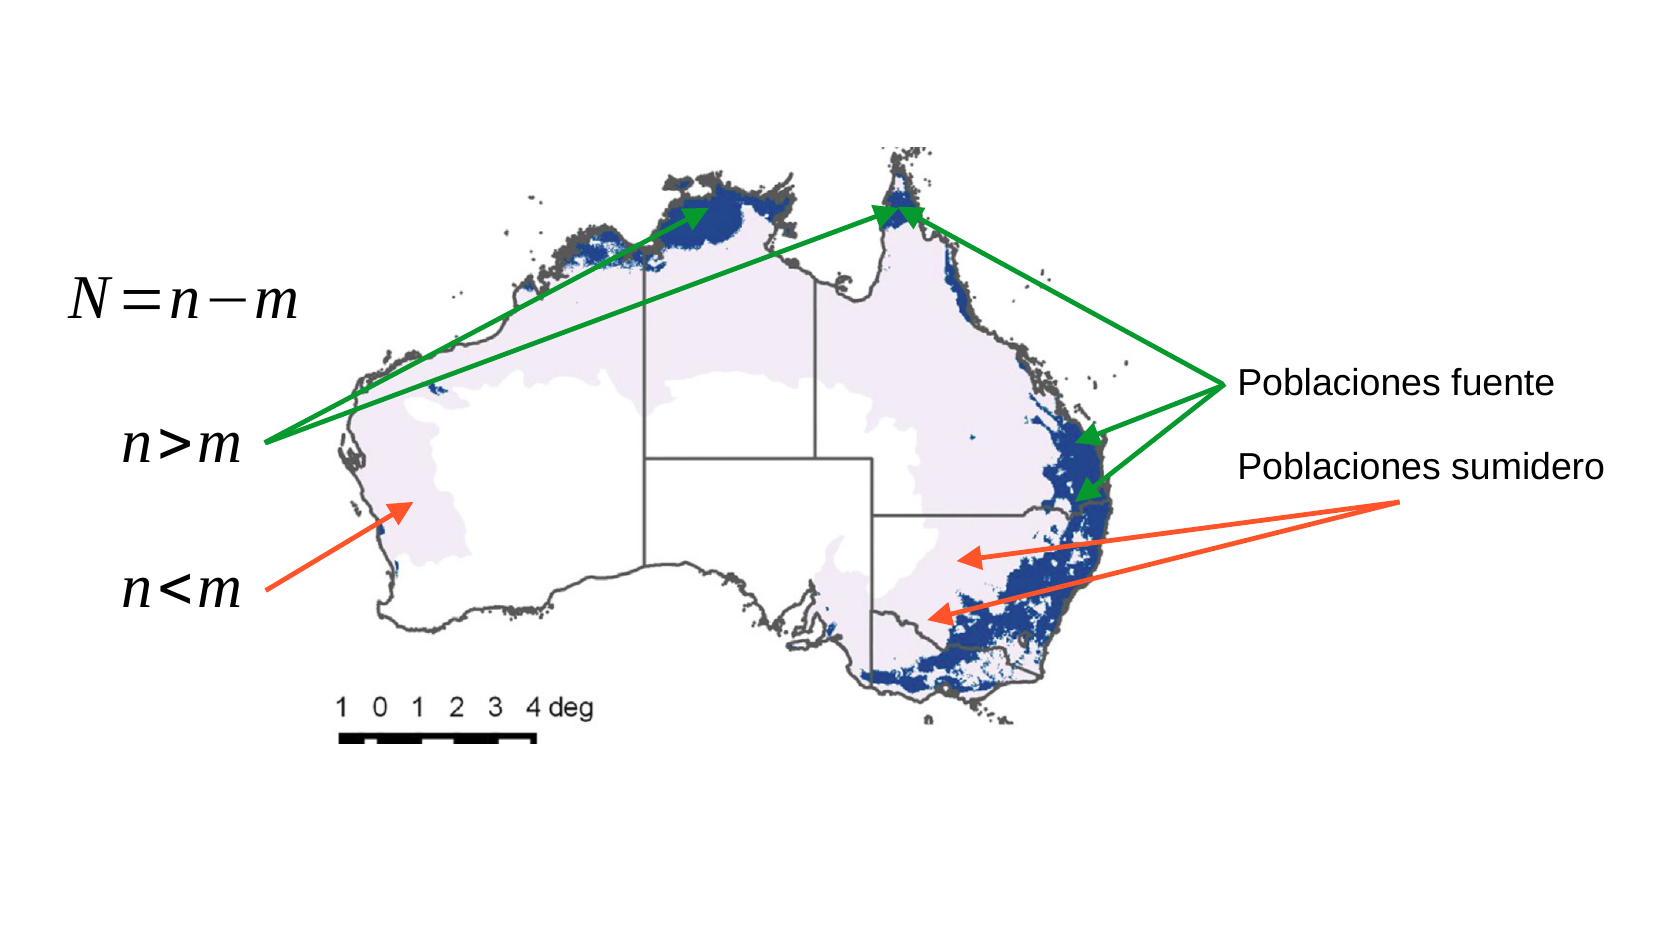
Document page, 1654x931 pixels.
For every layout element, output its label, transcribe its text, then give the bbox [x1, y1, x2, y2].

chart [59, 262, 306, 621]
picture [325, 209, 1134, 744]
picture [325, 147, 1134, 418]
text_box Poblaciones fuente Poblaciones sumidero [1222, 354, 1636, 496]
